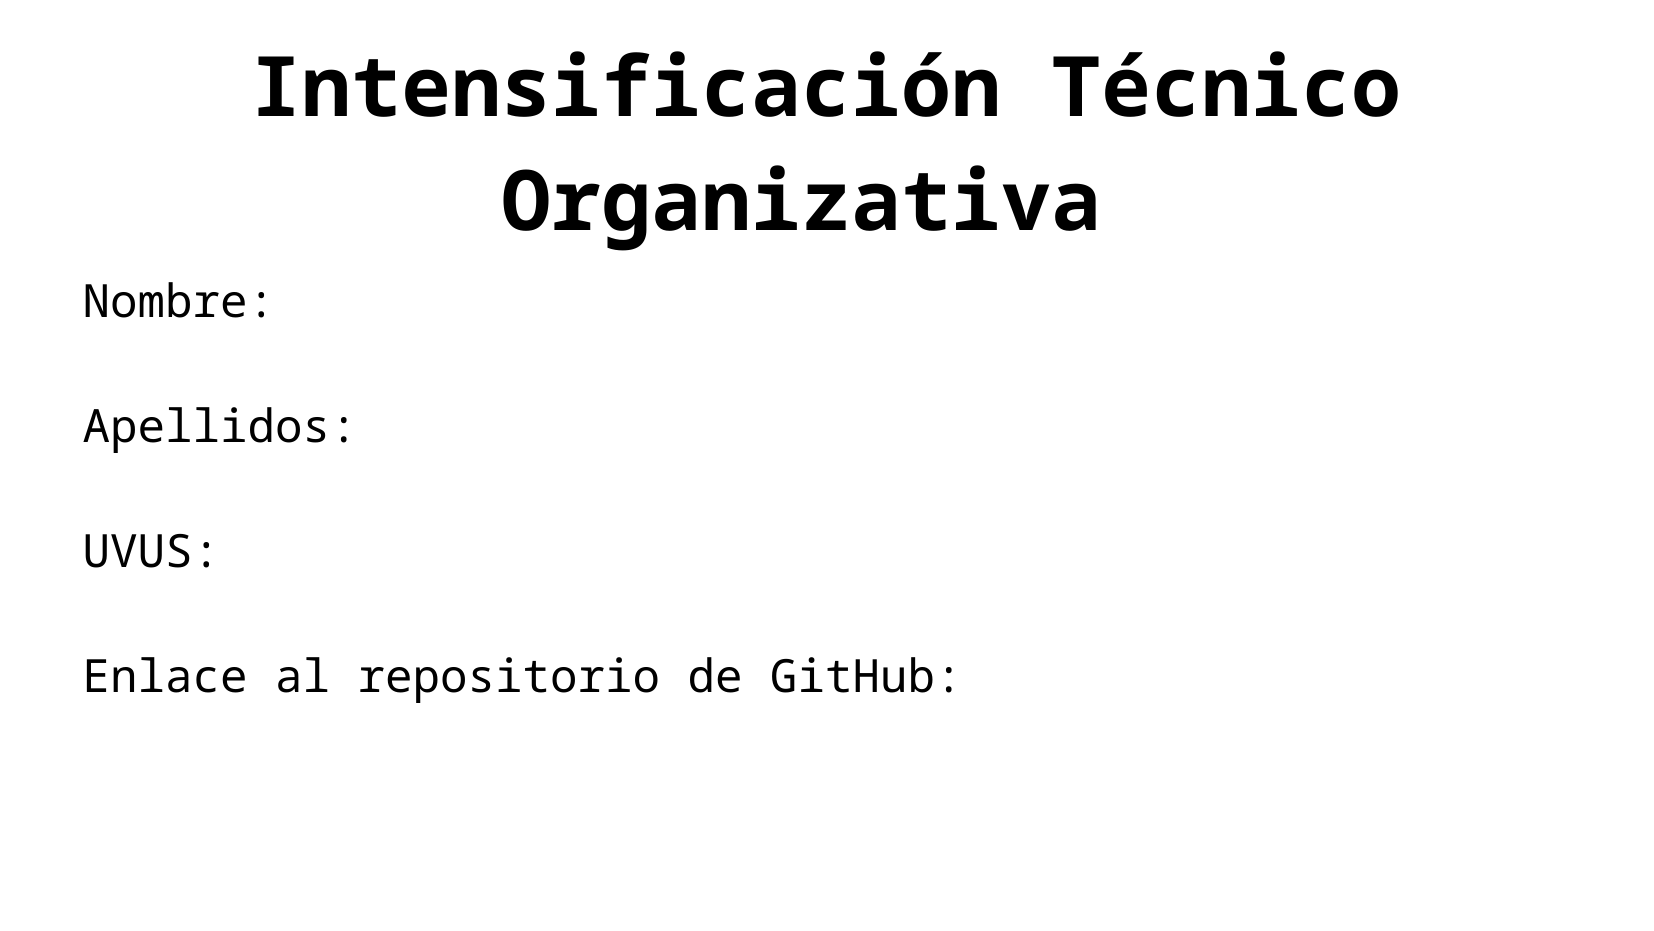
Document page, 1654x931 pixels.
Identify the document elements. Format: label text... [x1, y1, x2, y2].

title Intensificación Técnico Organizativa [82, 57, 1571, 217]
subtitle Nombre: Apellidos: UVUS: Enlace al repositorio de GitHub: [82, 217, 1571, 758]
